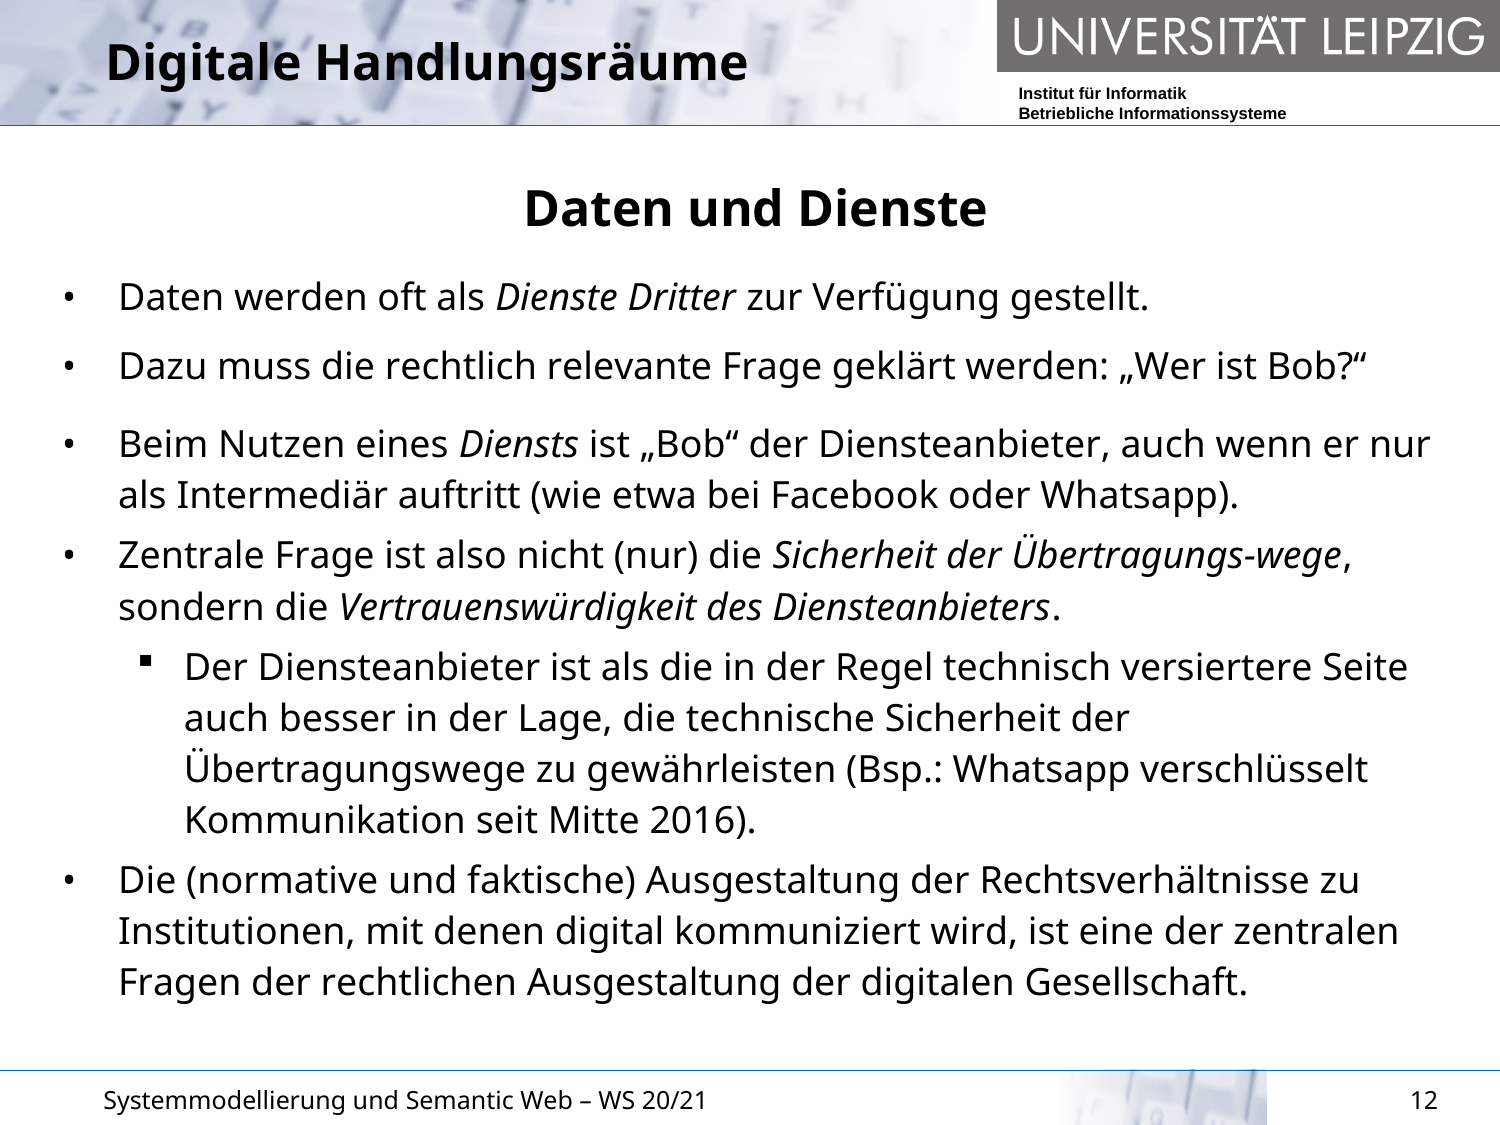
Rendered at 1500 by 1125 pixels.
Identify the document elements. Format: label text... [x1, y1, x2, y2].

picture [1057, 1071, 1267, 1125]
text_box Digitale Handlungsräume [90, 23, 764, 99]
list Daten und Dienste Daten werden oft als Dienste Dritter zur Verfügung gestellt. Dazu muss die rechtlich relevante Frage geklärt werden: „Wer ist Bob?“ Beim Nutzen eines Diensts ist „Bob“ der Diensteanbieter, auch wenn er nur als Intermediär auftritt (wie etwa bei Facebook oder Whatsapp). Zentrale Frage ist also nicht (nur) die Sicherheit der Übertragungs-wege, sondern die Vertrauenswürdigkeit des Diensteanbieters. Der Diensteanbieter ist als die in der Regel technisch versiertere Seite auch besser in der Lage, die technische Sicherheit der Übertragungswege zu gewährleisten (Bsp.: Whatsapp verschlüsselt Kommunikation seit Mitte 2016). Die (normative und faktische) Ausgestaltung der Rechtsverhältnisse zu Institutionen, mit denen digital kommuniziert wird, ist eine der zentralen Fragen der rechtlichen Ausgestaltung der digitalen Gesellschaft. [47, 165, 1465, 1063]
picture [0, 0, 1500, 125]
